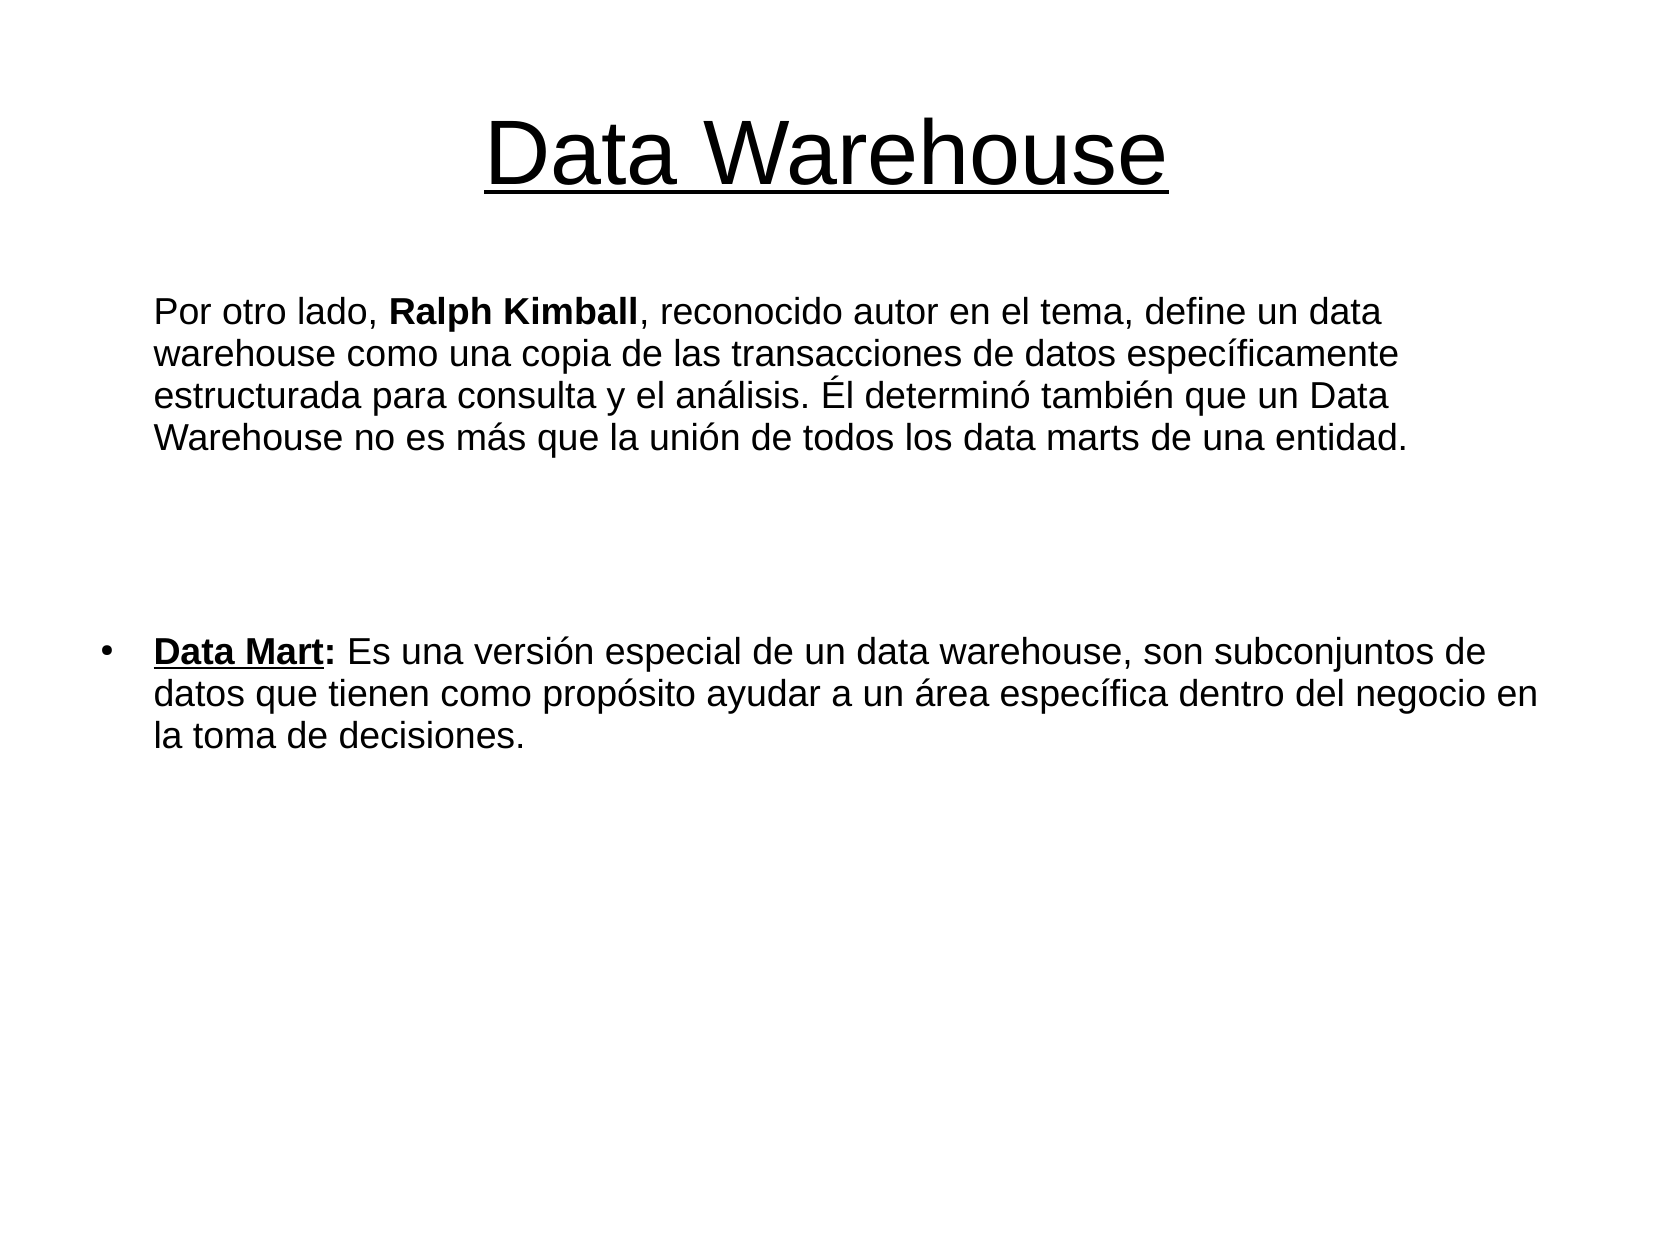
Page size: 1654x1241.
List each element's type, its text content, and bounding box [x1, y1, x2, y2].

title Data Warehouse [82, 49, 1571, 257]
list Por otro lado, Ralph Kimball, reconocido autor en el tema, define un data warehouse como una copia de las transacciones de datos específicamente estructurada para consulta y el análisis. Él determinó también que un Data Warehouse no es más que la unión de todos los data marts de una entidad. Data Mart: Es una versión especial de un data warehouse, son subconjuntos de datos que tienen como propósito ayudar a un área específica dentro del negocio en la toma de decisiones. [82, 290, 1571, 1010]
